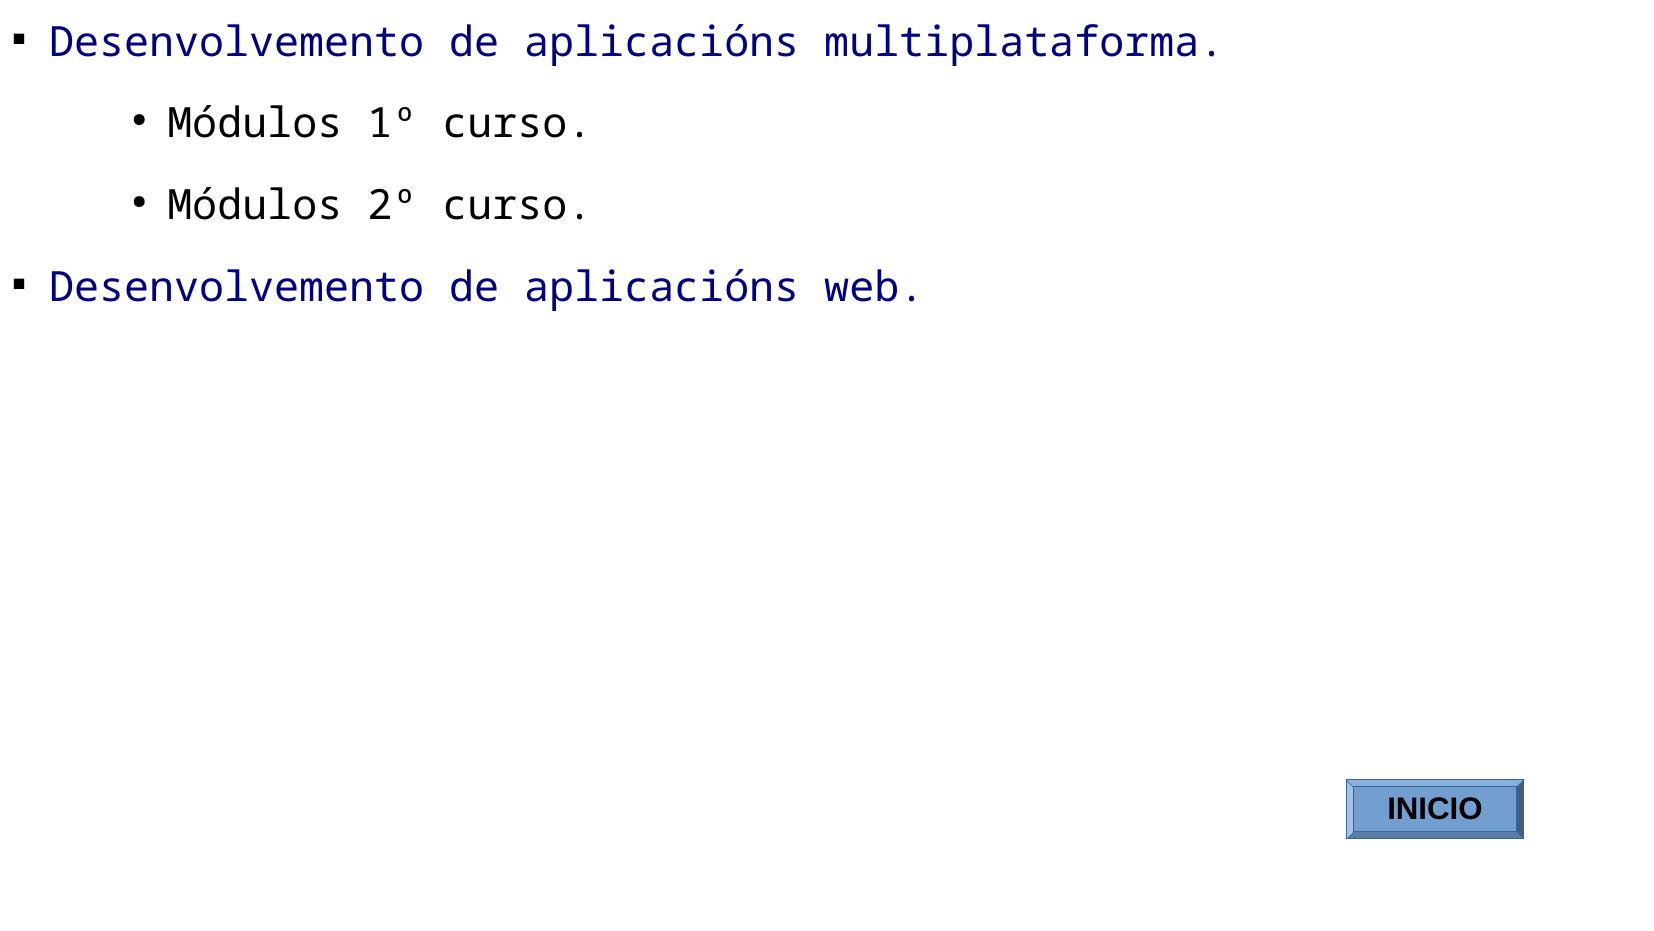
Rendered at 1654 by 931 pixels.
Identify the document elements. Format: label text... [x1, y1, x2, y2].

text_box INICIO [1354, 787, 1516, 831]
text_box Desenvolvemento de aplicacións multiplataforma. Módulos 1º curso. Módulos 2º curso. Desenvolvemento de aplicacións web. [0, 3, 1654, 931]
